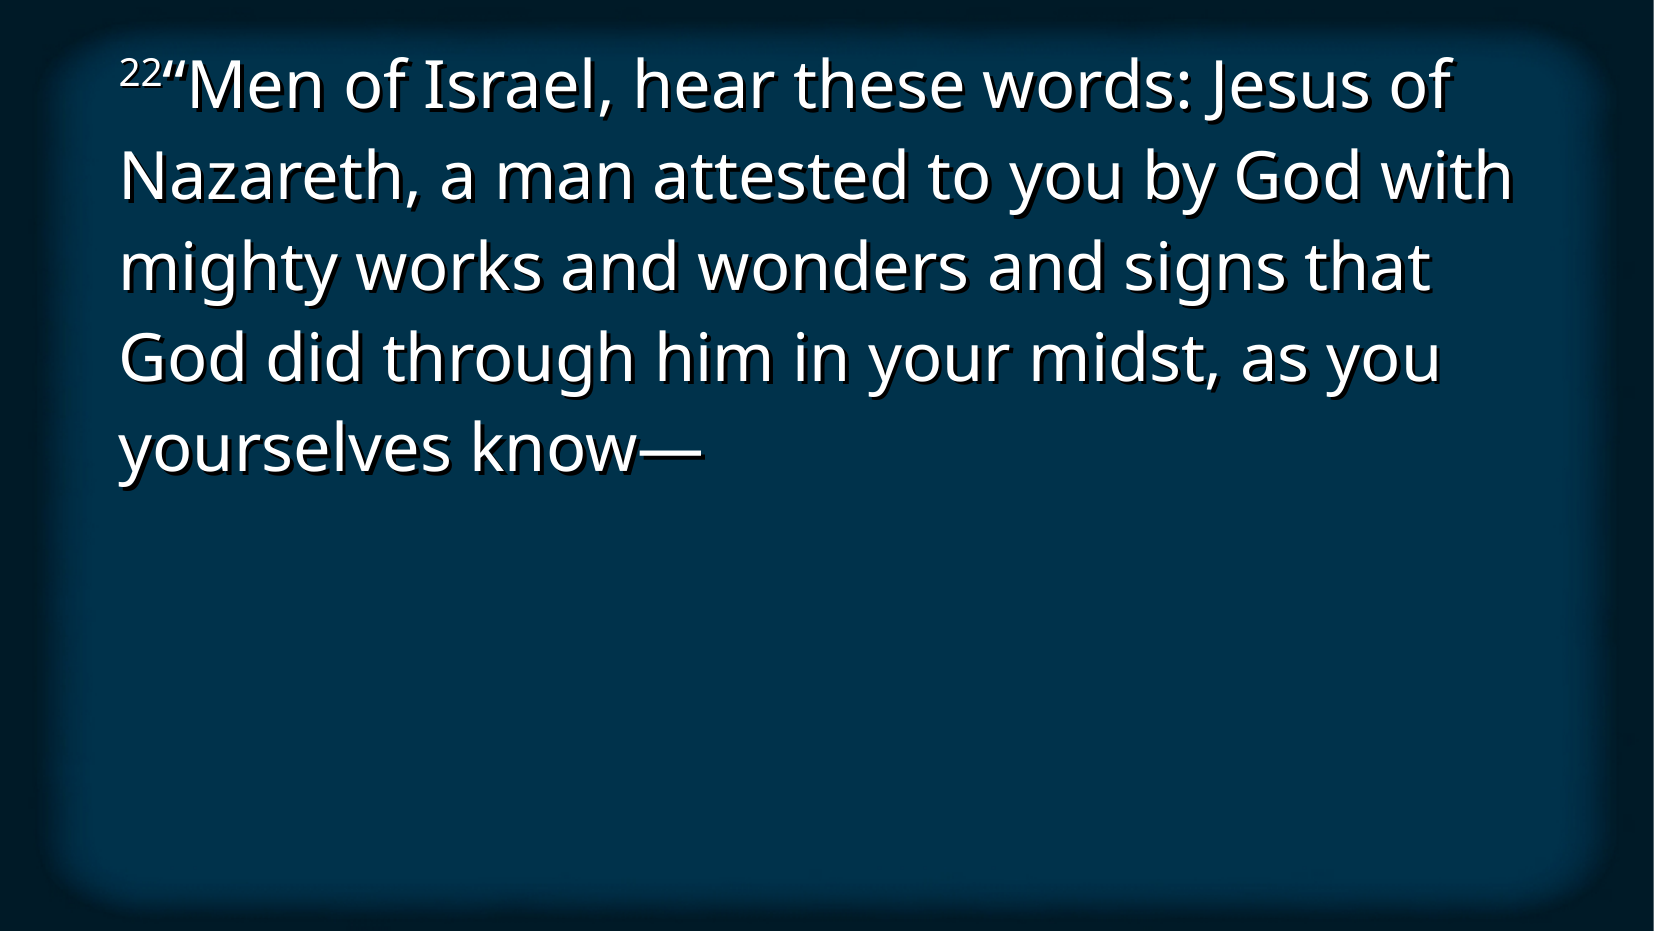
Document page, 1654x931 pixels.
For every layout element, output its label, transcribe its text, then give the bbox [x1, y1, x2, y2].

text_box 22“Men of Israel, hear these words: Jesus of Nazareth, a man attested to you by God with mighty works and wonders and signs that God did through him in your midst, as you yourselves know— [103, 30, 1559, 489]
picture [0, 0, 1654, 931]
